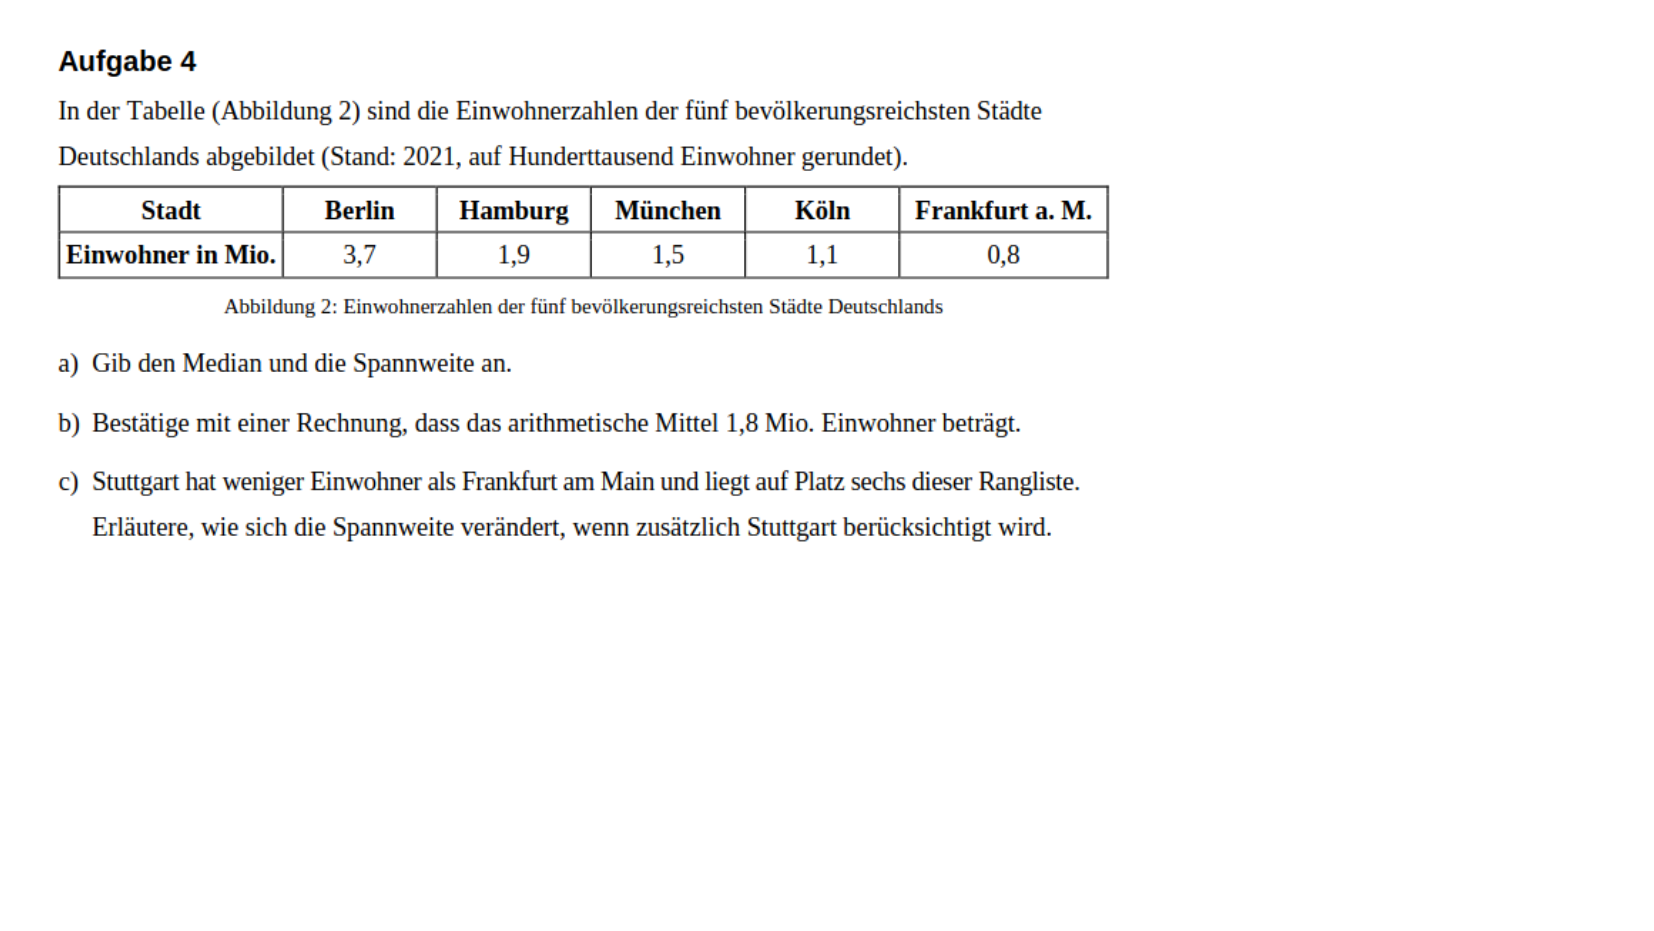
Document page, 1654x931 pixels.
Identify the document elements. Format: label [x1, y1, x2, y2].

picture [32, 37, 1182, 573]
